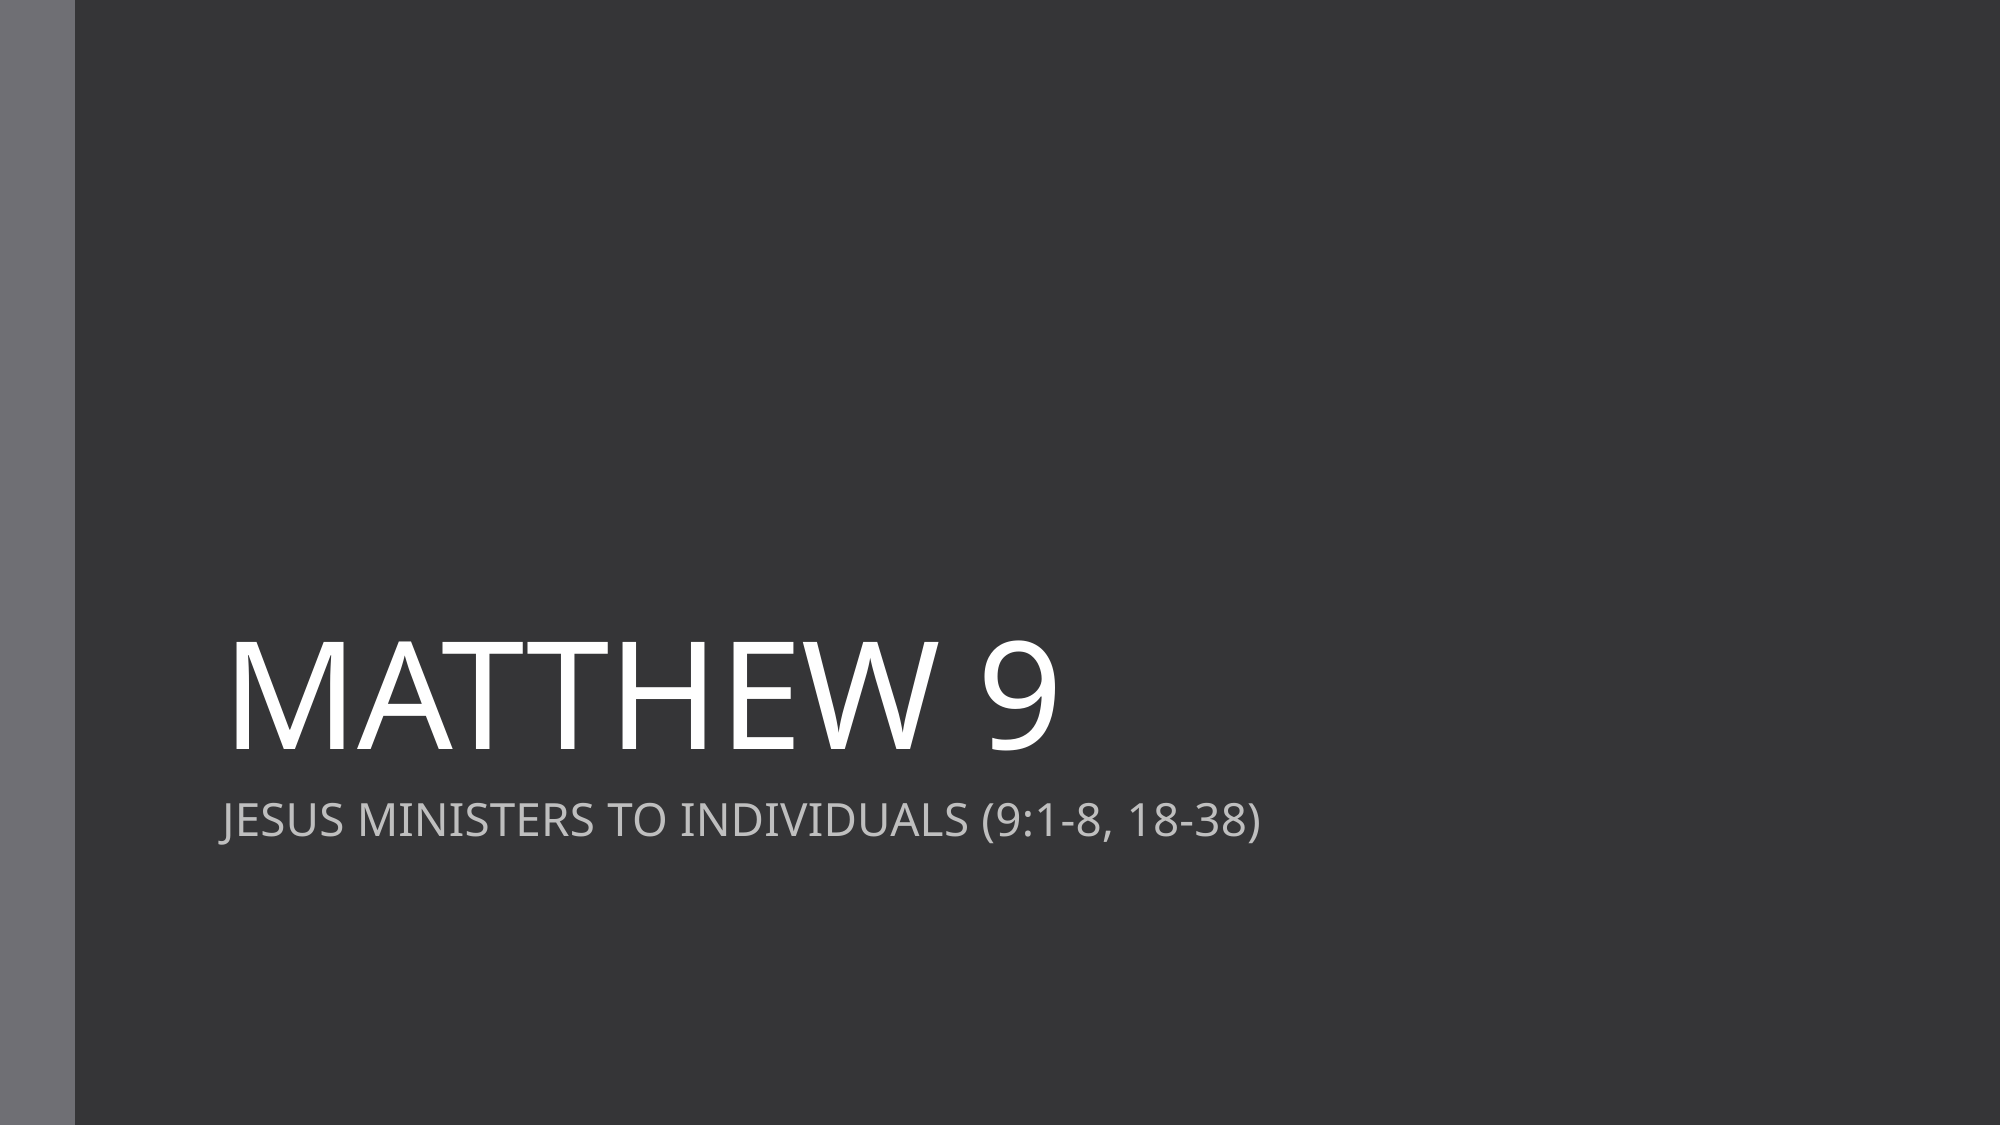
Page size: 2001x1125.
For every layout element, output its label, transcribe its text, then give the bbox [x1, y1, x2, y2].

title MATTHEW 9 [206, 124, 1752, 787]
subtitle JESUS MINISTERS TO INDIVIDUALS (9:1-8, 18-38) [206, 787, 1752, 1066]
